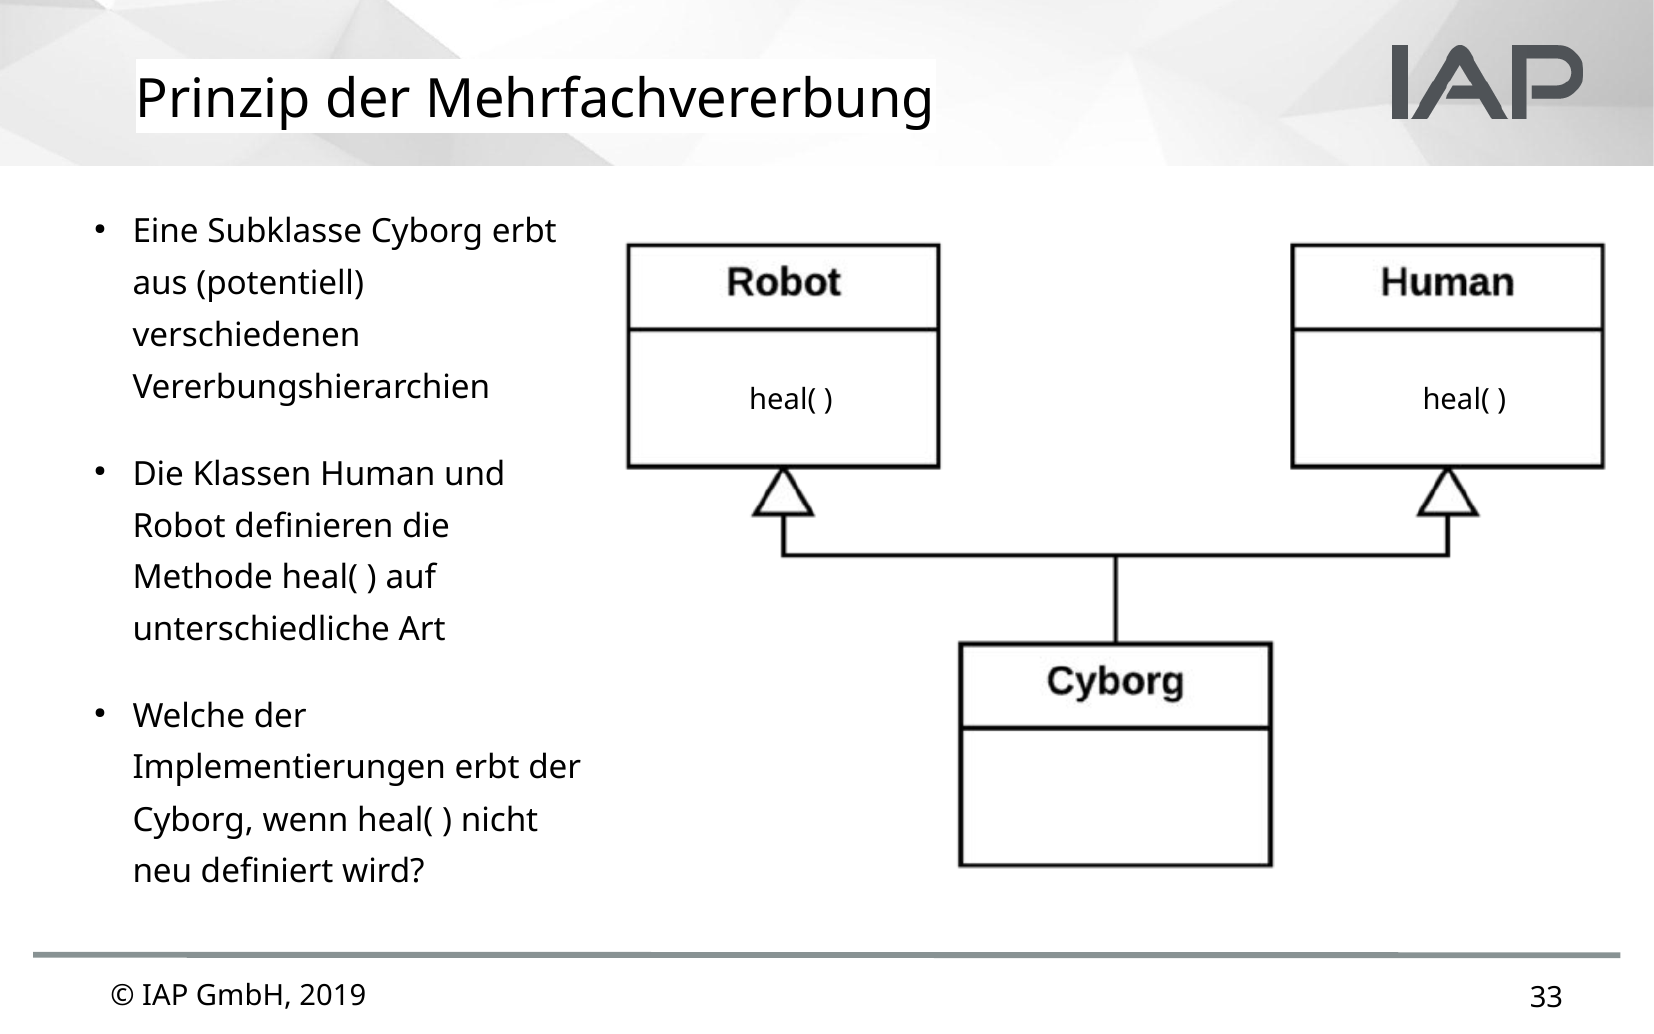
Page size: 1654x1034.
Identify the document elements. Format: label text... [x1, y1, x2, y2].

picture [0, 0, 1654, 166]
text_box heal( ) [734, 370, 848, 426]
picture [589, 200, 1642, 892]
text_box heal( ) [1407, 370, 1521, 426]
title Prinzip der Mehrfachvererbung [135, 41, 1264, 152]
list Eine Subklasse Cyborg erbt aus (potentiell) verschiedenen Vererbungshierarchien Die Klassen Human und Robot definieren die Methode heal( ) auf unterschiedliche Art Welche der Implementierungen erbt der Cyborg, wenn heal( ) nicht neu definiert wird? [76, 200, 591, 895]
